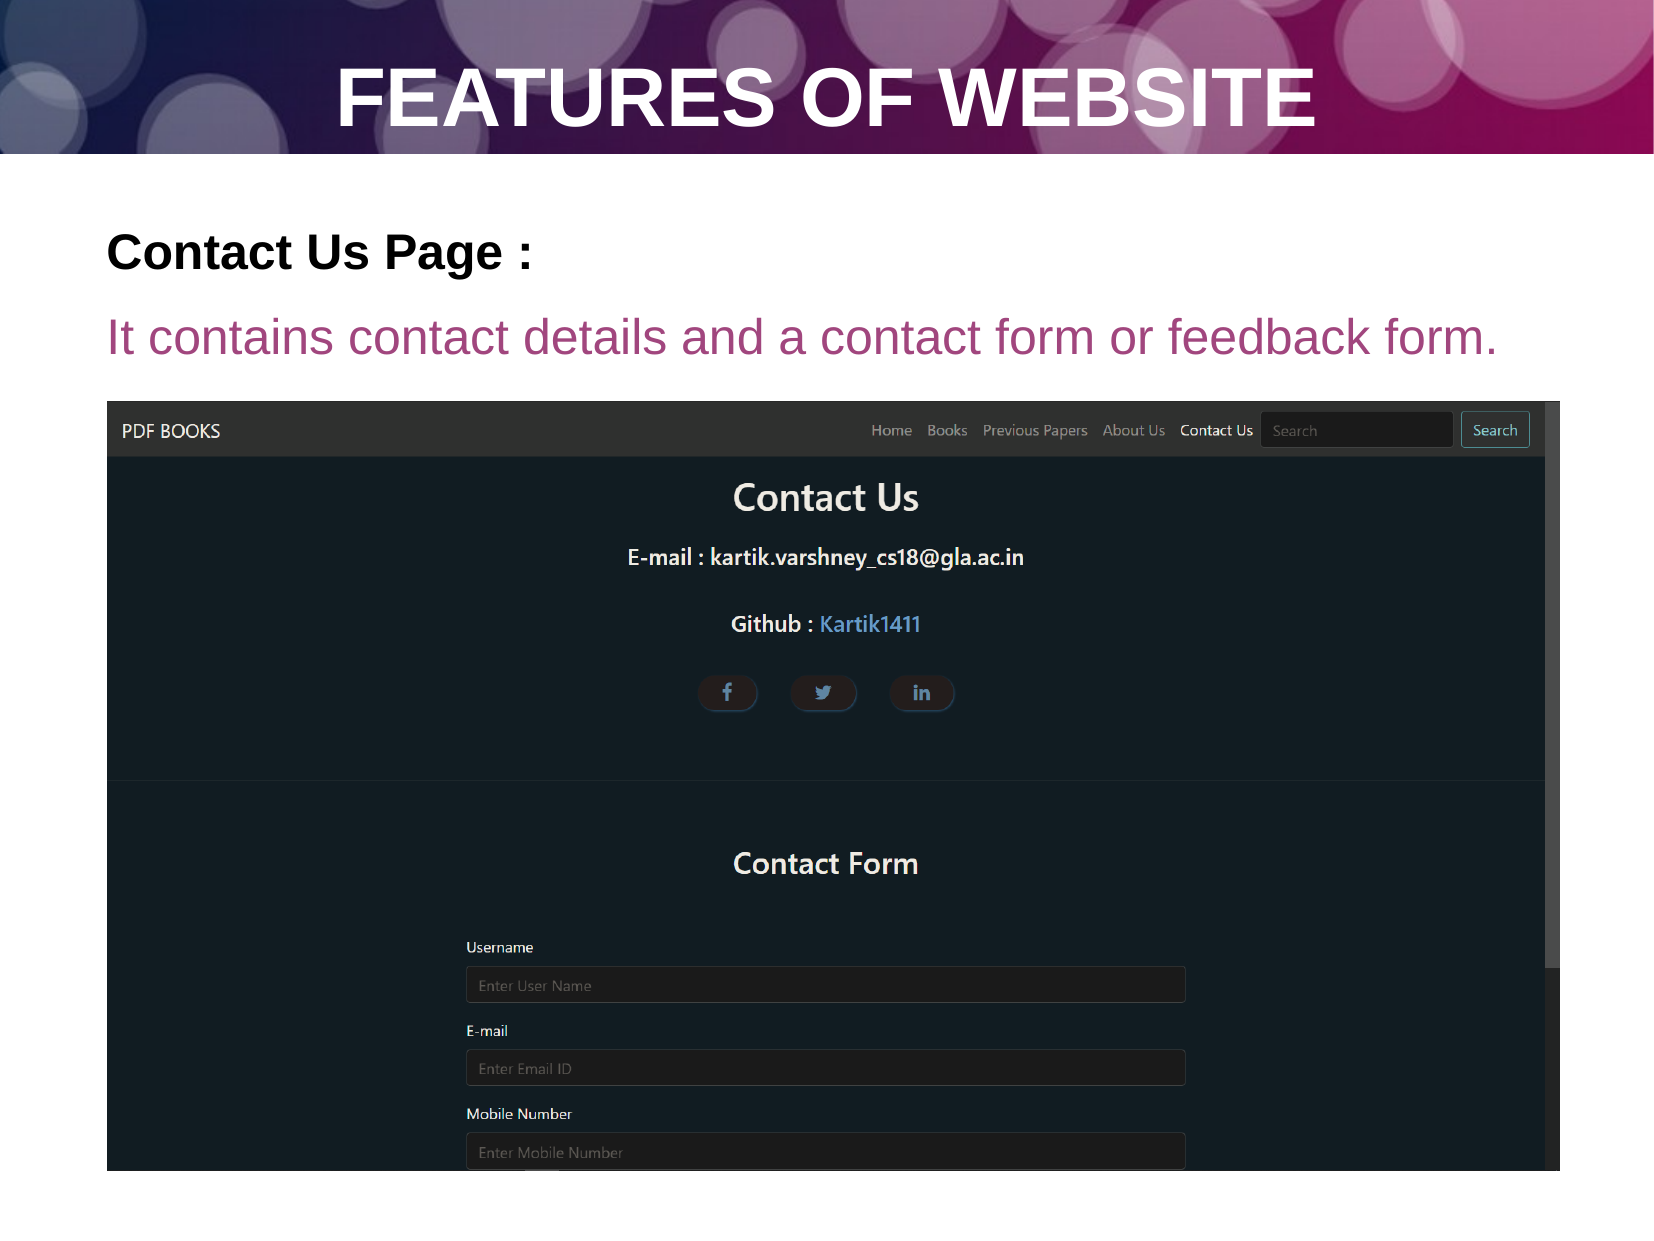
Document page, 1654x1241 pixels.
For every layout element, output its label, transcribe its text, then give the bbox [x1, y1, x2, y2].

picture [107, 401, 1560, 1171]
title FEATURES OF WEBSITE [82, 11, 1571, 184]
list Contact Us Page : It contains contact details and a contact form or feedback form. [35, 224, 1524, 945]
picture [0, 0, 1654, 154]
